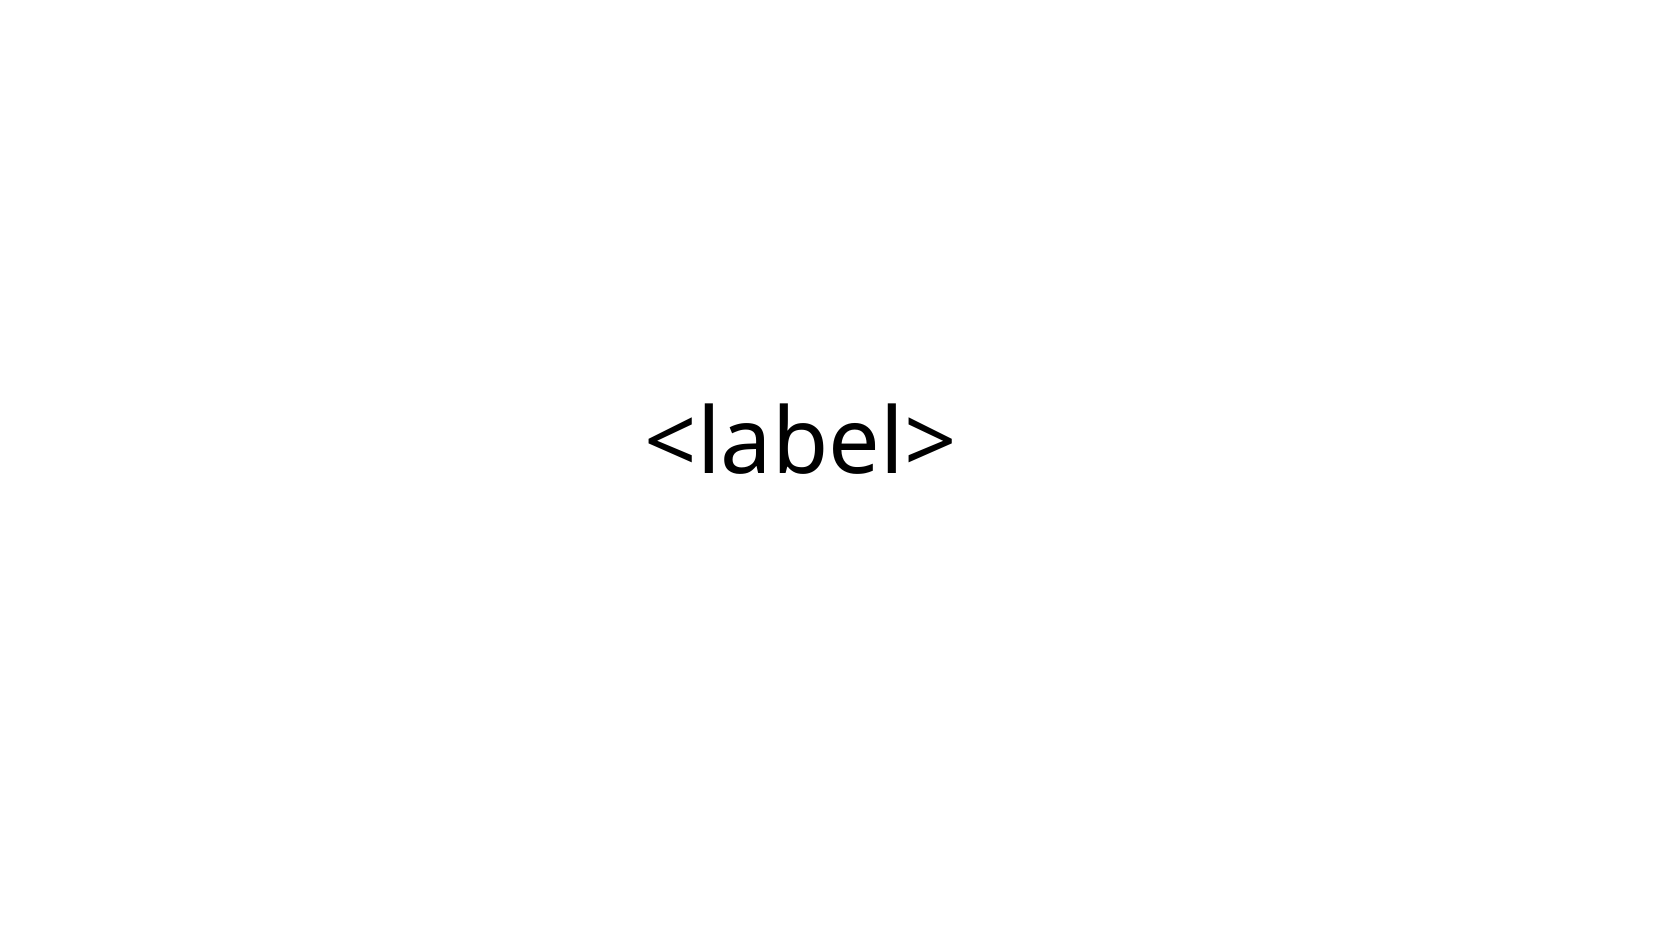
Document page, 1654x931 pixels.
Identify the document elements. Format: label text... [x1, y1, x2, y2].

title <label> [56, 360, 1546, 516]
